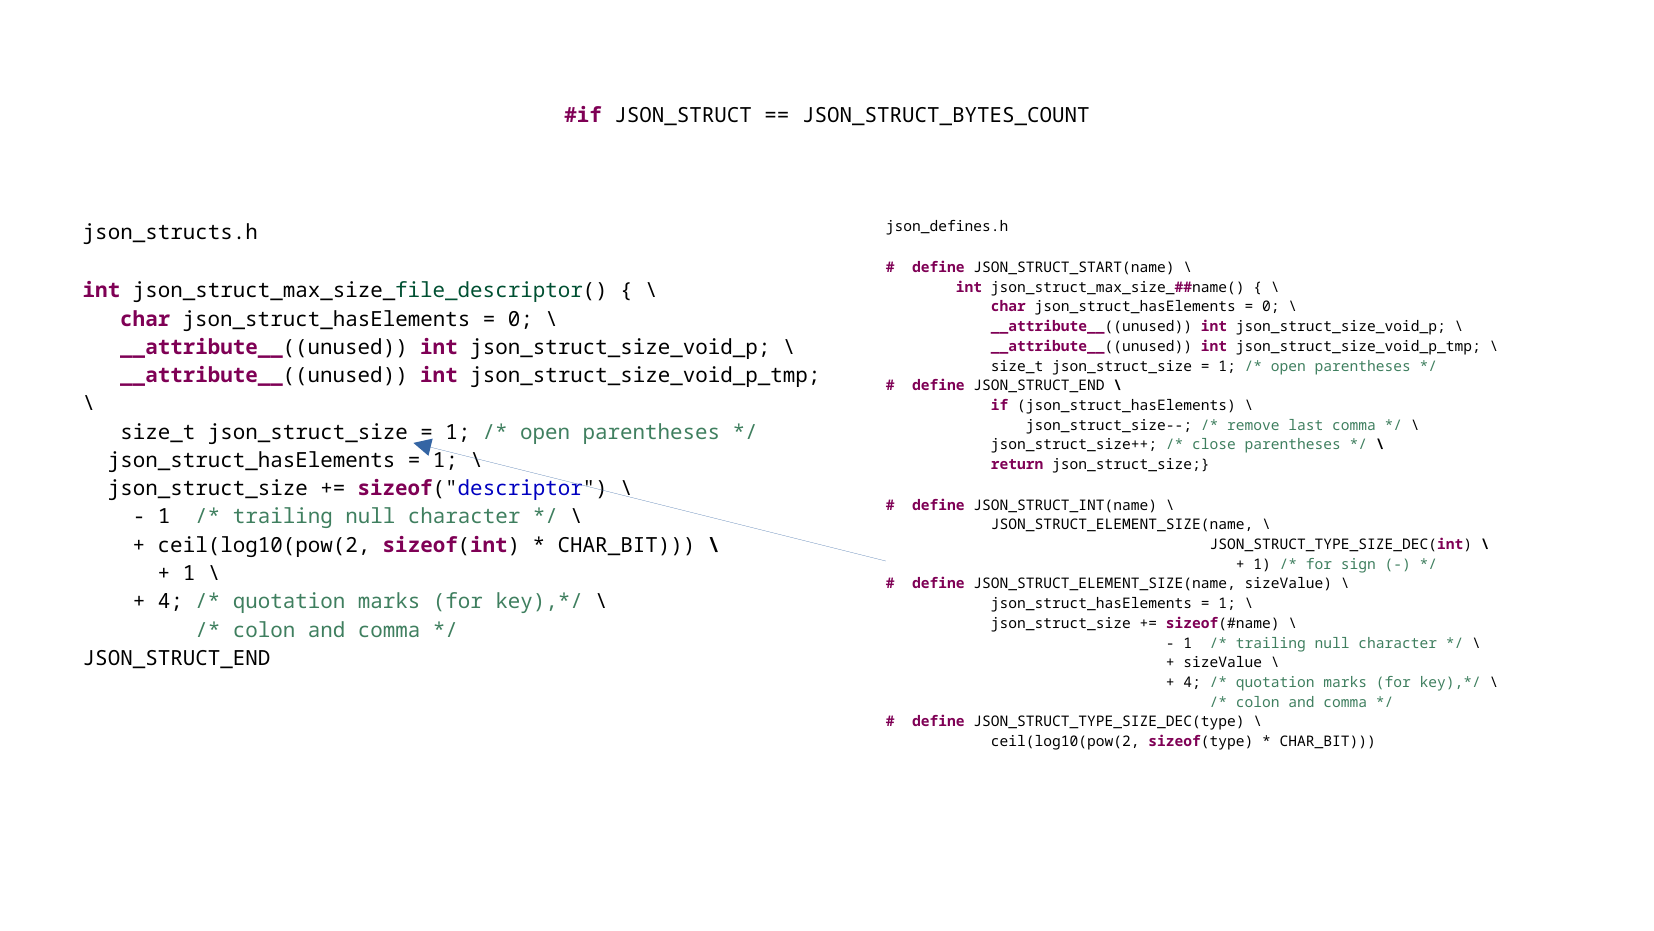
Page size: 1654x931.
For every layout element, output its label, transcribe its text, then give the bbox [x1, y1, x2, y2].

list json_structs.h int json_struct_max_size_file_descriptor() { \ char json_struct_hasElements = 0; \ __attribute__((unused)) int json_struct_size_void_p; \ __attribute__((unused)) int json_struct_size_void_p_tmp; \ size_t json_struct_size = 1; /* open parentheses */ json_struct_hasElements = 1; \ json_struct_size += sizeof("descriptor") \ - 1 /* trailing null character */ \ + ceil(log10(pow(2, sizeof(int) * CHAR_BIT))) \ + 1 \ + 4; /* quotation marks (for key),*/ \ /* colon and comma */ JSON_STRUCT_END [82, 217, 827, 758]
title #if JSON_STRUCT == JSON_STRUCT_BYTES_COUNT [82, 37, 1571, 193]
list json_defines.h # define JSON_STRUCT_START(name) \ int json_struct_max_size_##name() { \ char json_struct_hasElements = 0; \ __attribute__((unused)) int json_struct_size_void_p; \ __attribute__((unused)) int json_struct_size_void_p_tmp; \ size_t json_struct_size = 1; /* open parentheses */ # define JSON_STRUCT_END \ if (json_struct_hasElements) \ json_struct_size--; /* remove last comma */ \ json_struct_size++; /* close parentheses */ \ return json_struct_size;} # define JSON_STRUCT_INT(name) \ JSON_STRUCT_ELEMENT_SIZE(name, \ JSON_STRUCT_TYPE_SIZE_DEC(int) \ + 1) /* for sign (-) */ # define JSON_STRUCT_ELEMENT_SIZE(name, sizeValue) \ json_struct_hasElements = 1; \ json_struct_size += sizeof(#name) \ - 1 /* trailing null character */ \ + sizeValue \ + 4; /* quotation marks (for key),*/ \ /* colon and comma */ # define JSON_STRUCT_TYPE_SIZE_DEC(type) \ ceil(log10(pow(2, sizeof(type) * CHAR_BIT))) [885, 216, 1571, 756]
